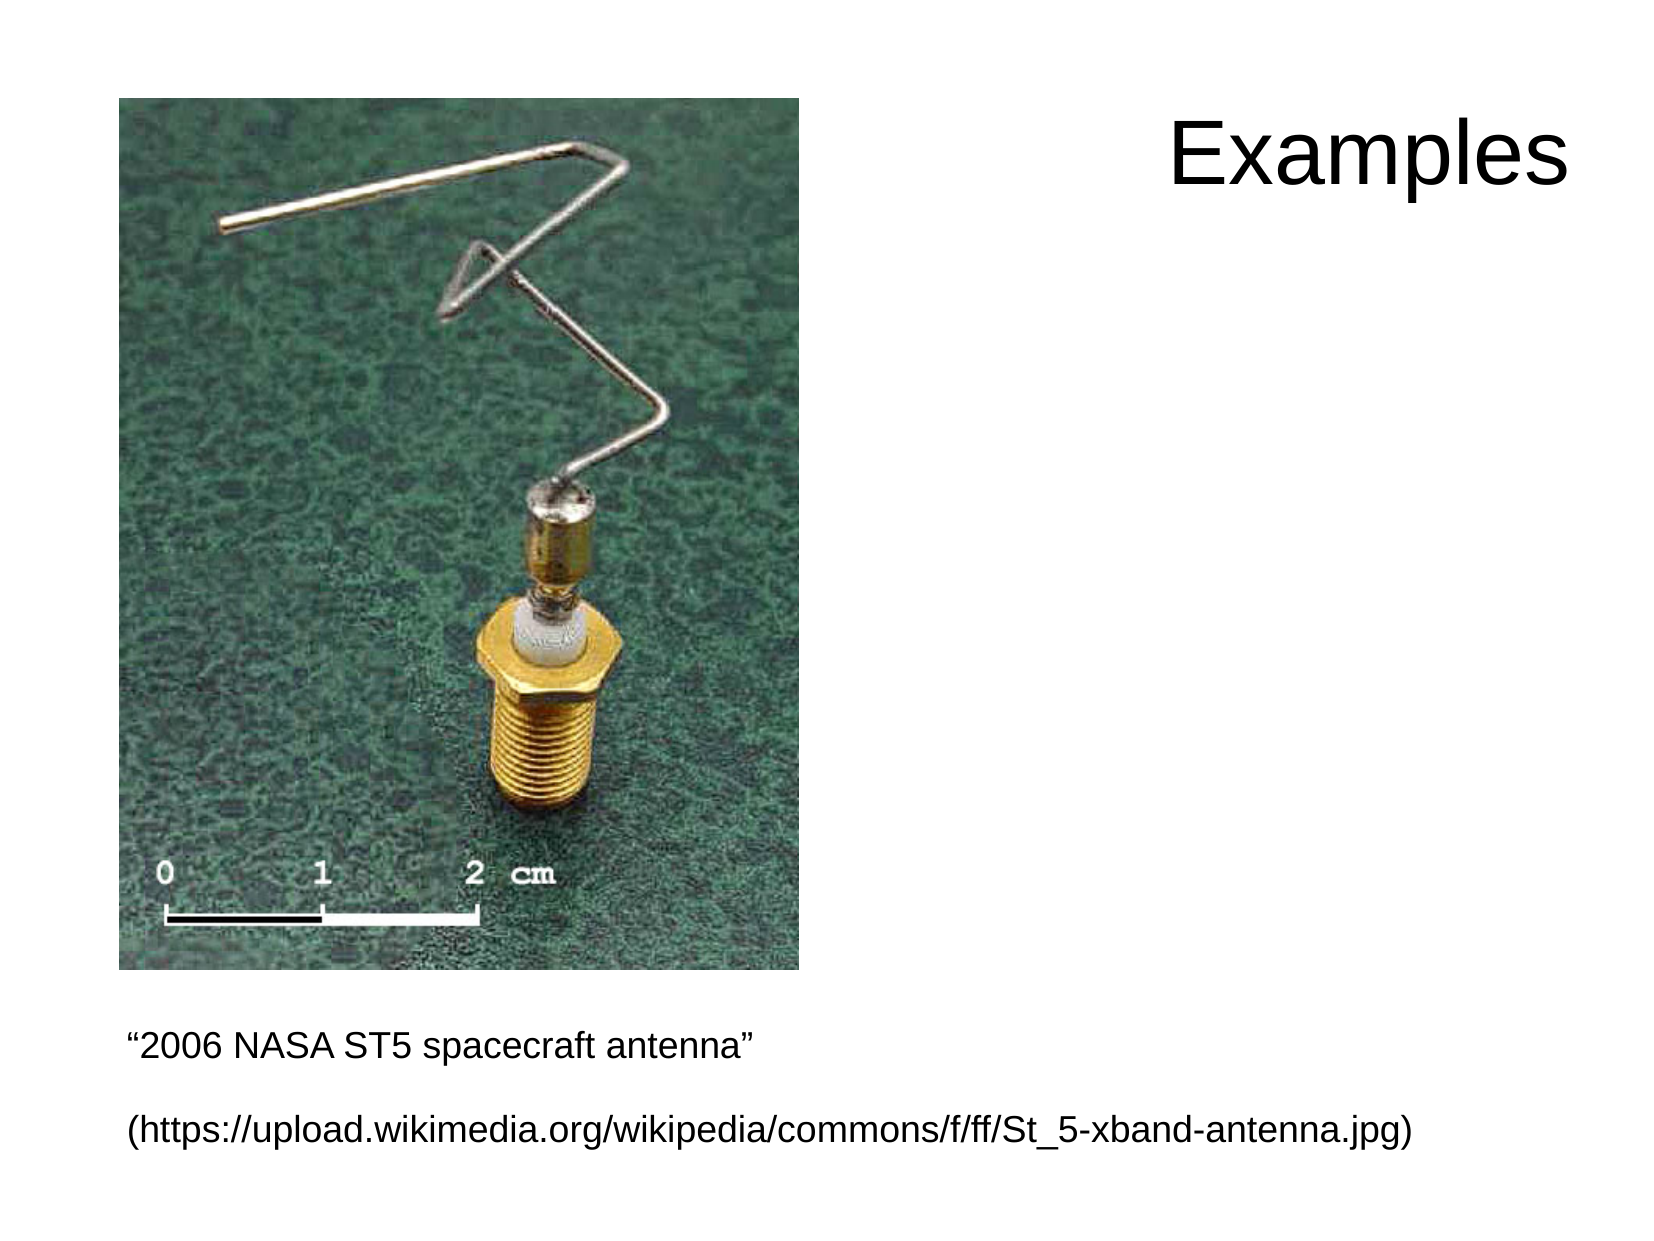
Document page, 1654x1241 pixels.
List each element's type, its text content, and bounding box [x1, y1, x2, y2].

text_box “2006 NASA ST5 spacecraft antenna” (https://upload.wikimedia.org/wikipedia/commons/f/ff/St_5-xband-antenna.jpg) [112, 1017, 1654, 1201]
picture [119, 257, 799, 971]
title Examples [82, 49, 1571, 257]
